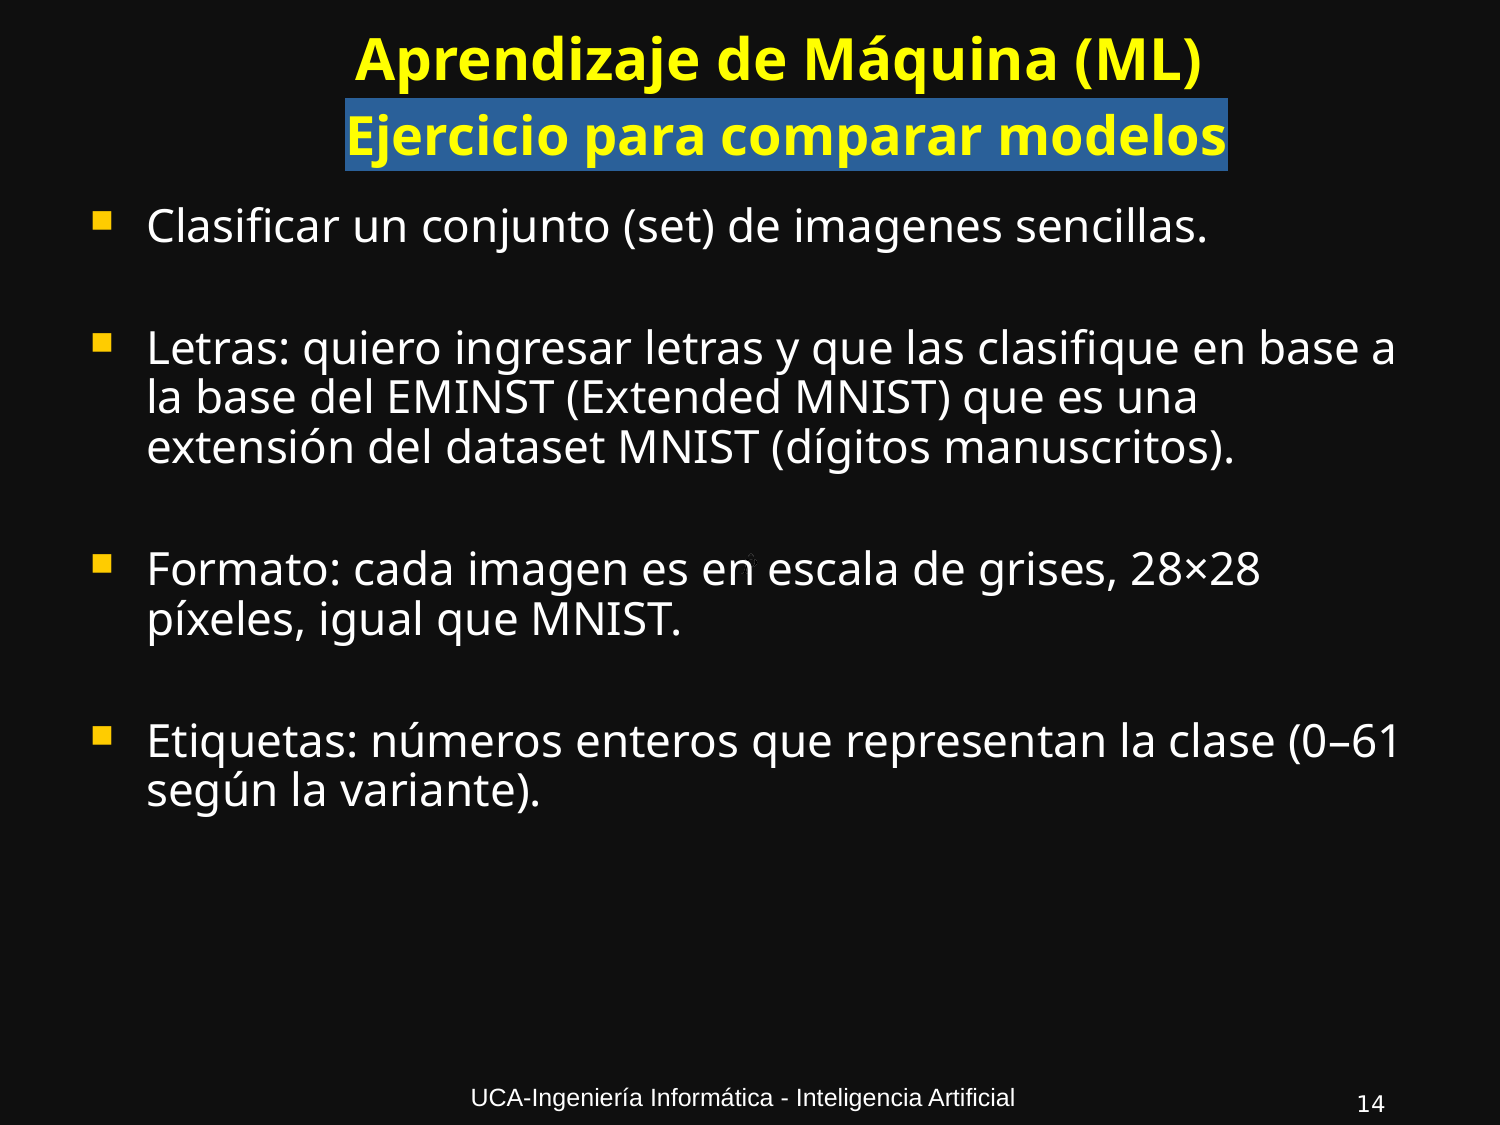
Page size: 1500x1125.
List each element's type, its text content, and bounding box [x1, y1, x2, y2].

title Aprendizaje de Máquina (ML) Ejercicio para comparar modelos [75, 38, 1463, 152]
text_box Clasificar un conjunto (set) de imagenes sencillas. Letras: quiero ingresar letras y que las clasifique en base a la base del EMINST (Extended MNIST) que es una extensión del dataset MNIST (dígitos manuscritos). Formato: cada imagen es en escala de grises, 28×28 píxeles, igual que MNIST. Etiquetas: números enteros que representan la clase (0–61 según la variante). [75, 195, 1426, 1051]
